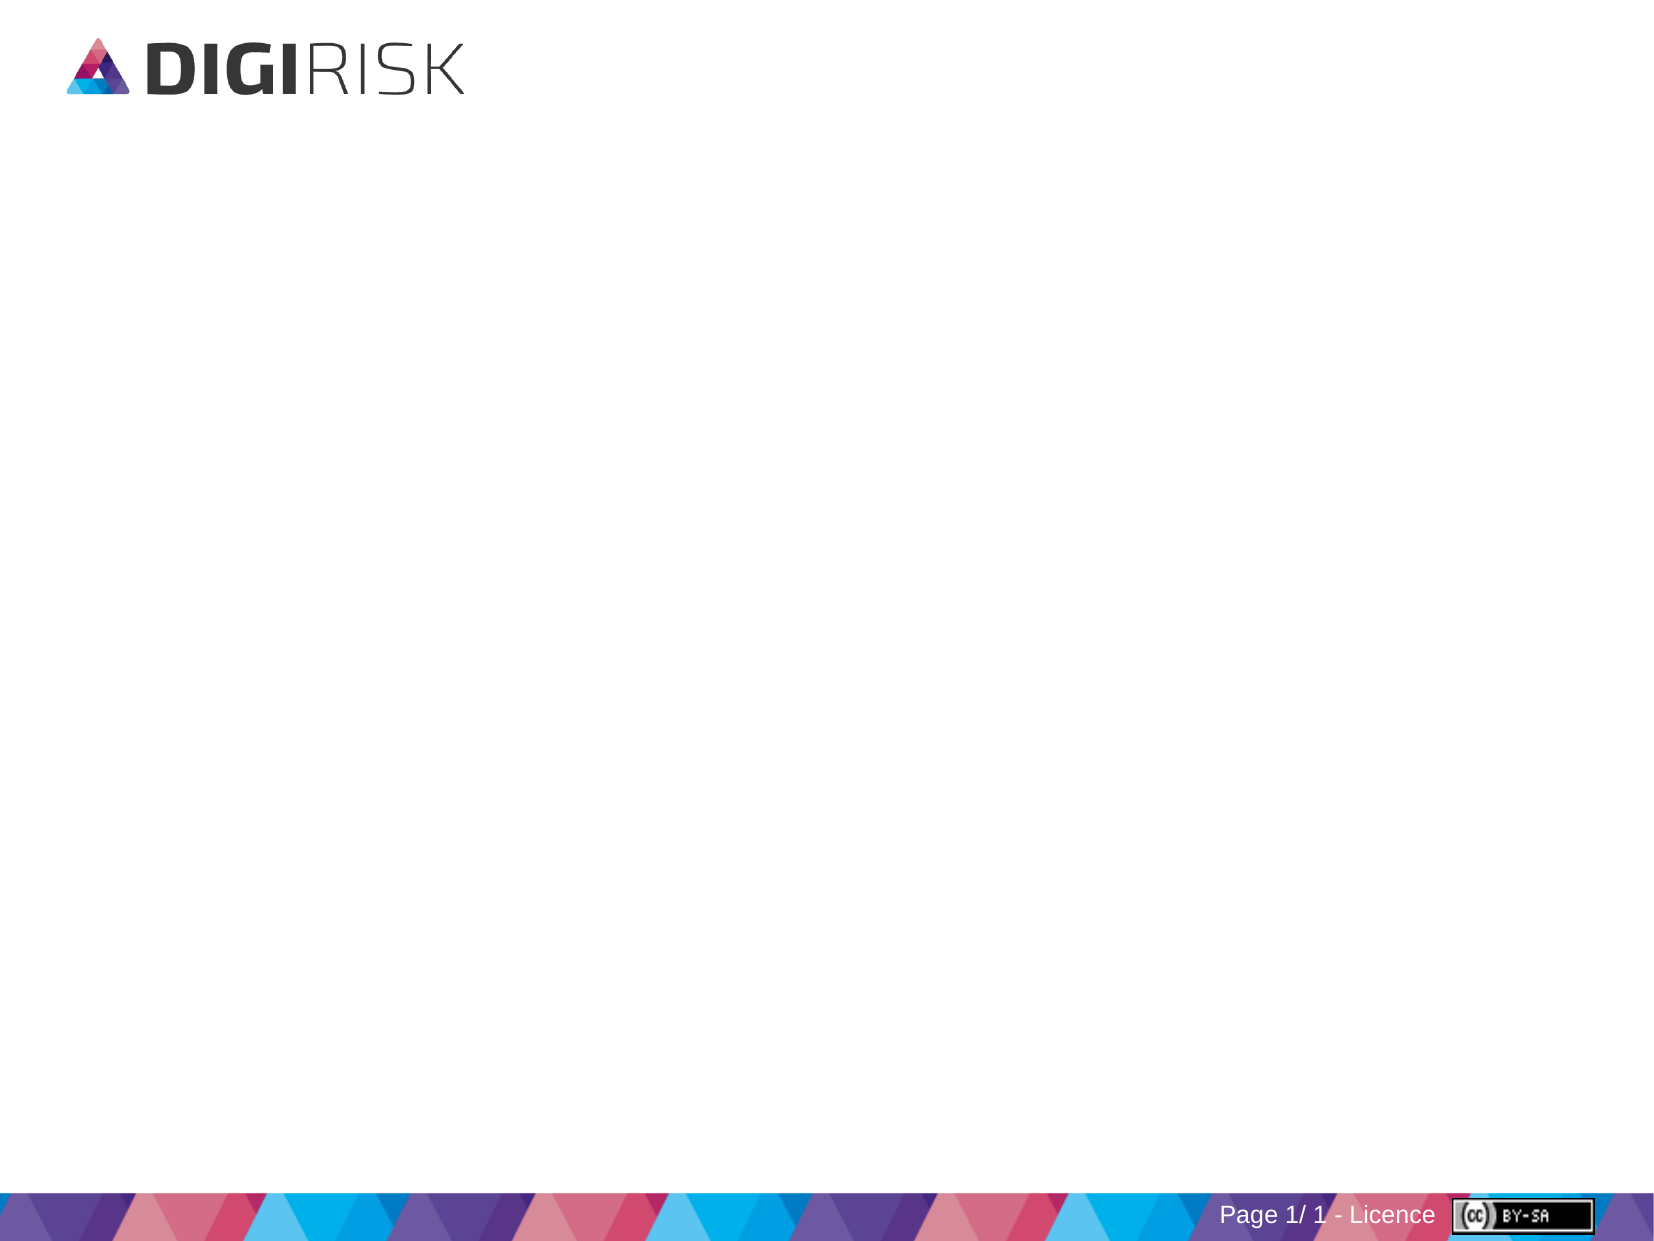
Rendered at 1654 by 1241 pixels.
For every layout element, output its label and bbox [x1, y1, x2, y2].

picture [64, 35, 464, 95]
picture [0, 1175, 1654, 1241]
